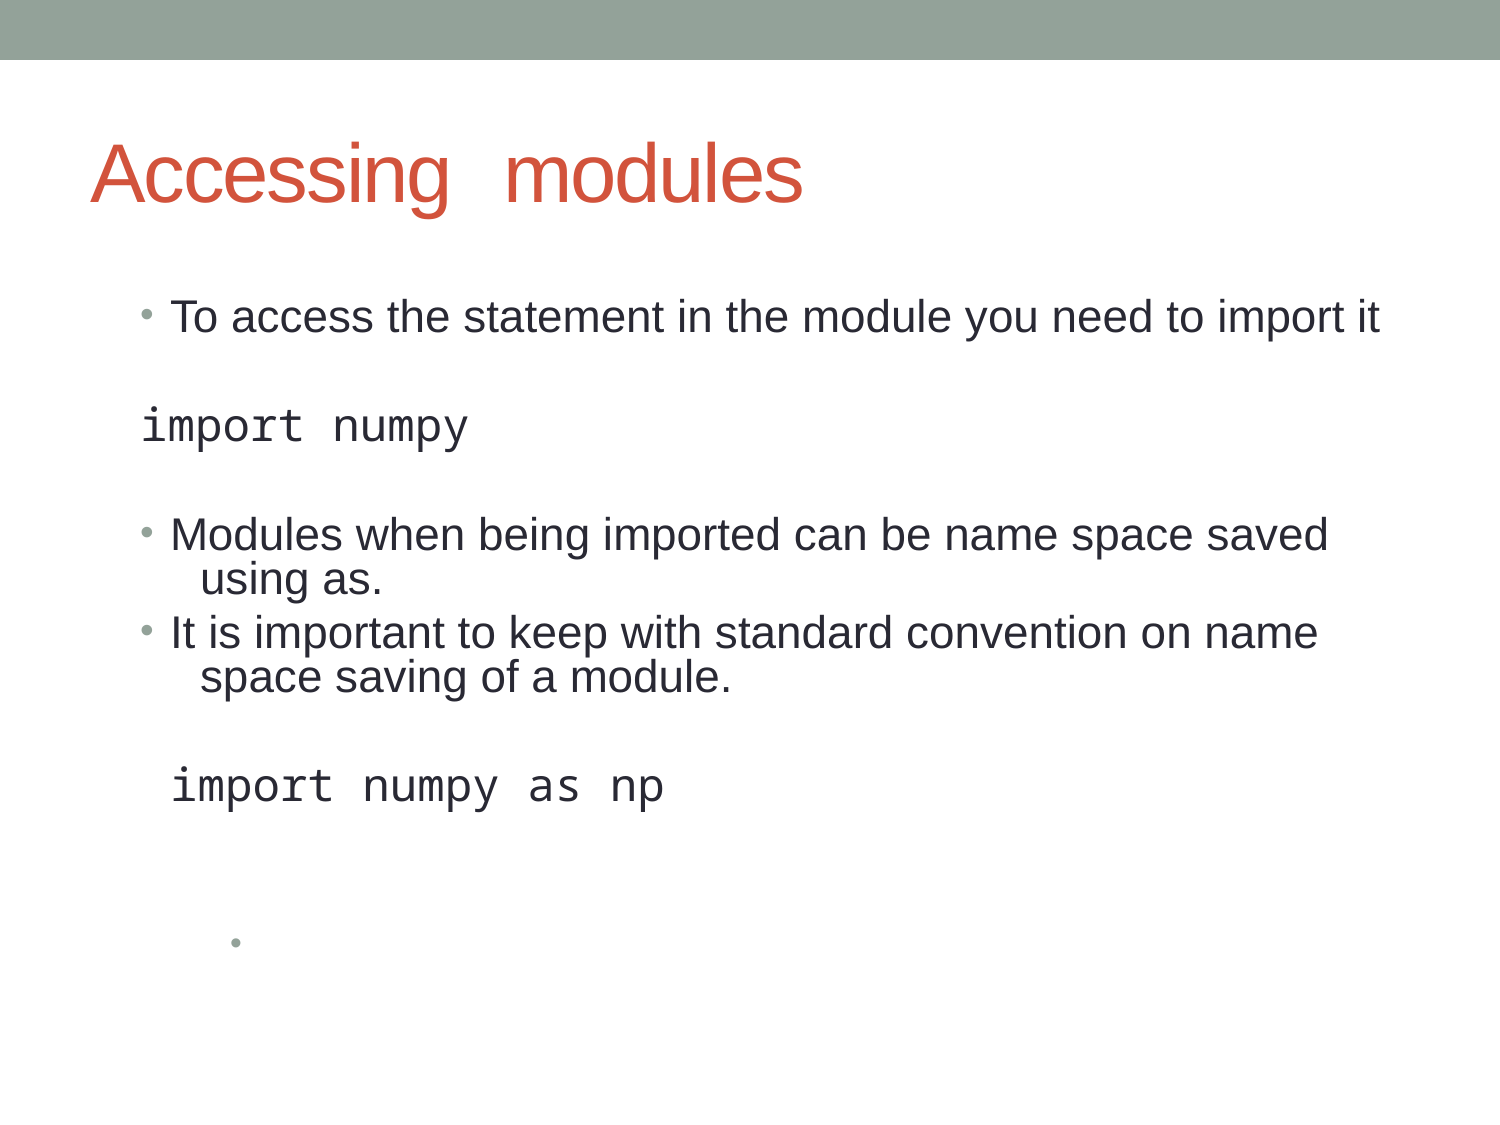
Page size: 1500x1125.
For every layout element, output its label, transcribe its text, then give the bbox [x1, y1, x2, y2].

list To access the statement in the module you need to import it import numpy Modules when being imported can be name space saved using as. It is important to keep with standard convention on name space saving of a module. import numpy as np [125, 224, 1463, 1063]
title Accessing modules [75, 87, 1426, 251]
